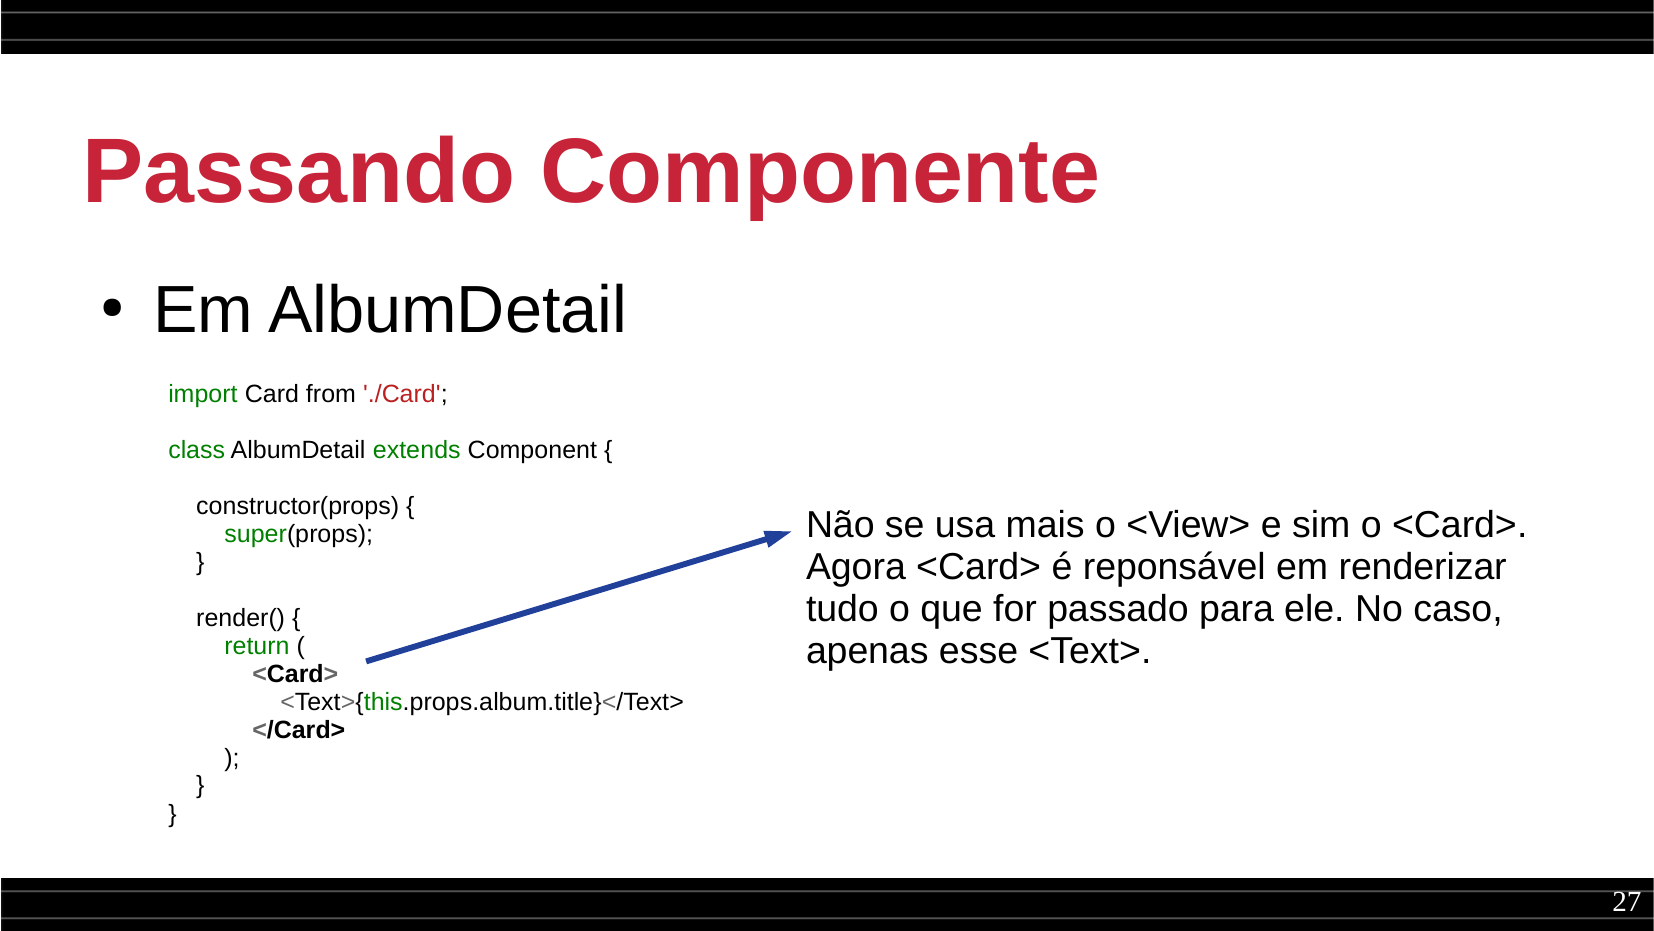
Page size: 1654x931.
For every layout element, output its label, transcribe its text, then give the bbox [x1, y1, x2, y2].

picture [1, 878, 1654, 931]
title Passando Componente [82, 92, 1571, 249]
picture [1, 0, 1654, 54]
text_box import Card from './Card'; class AlbumDetail extends Component { constructor(props) { super(props); } render() { return ( <Card> <Text>{this.props.album.title}</Text> </Card> ); } } [153, 372, 934, 835]
list Em AlbumDetail [82, 271, 1571, 758]
text_box Não se usa mais o <View> e sim o <Card>. Agora <Card> é reponsável em renderizar tudo o que for passado para ele. No caso, apenas esse <Text>. [791, 496, 1543, 679]
